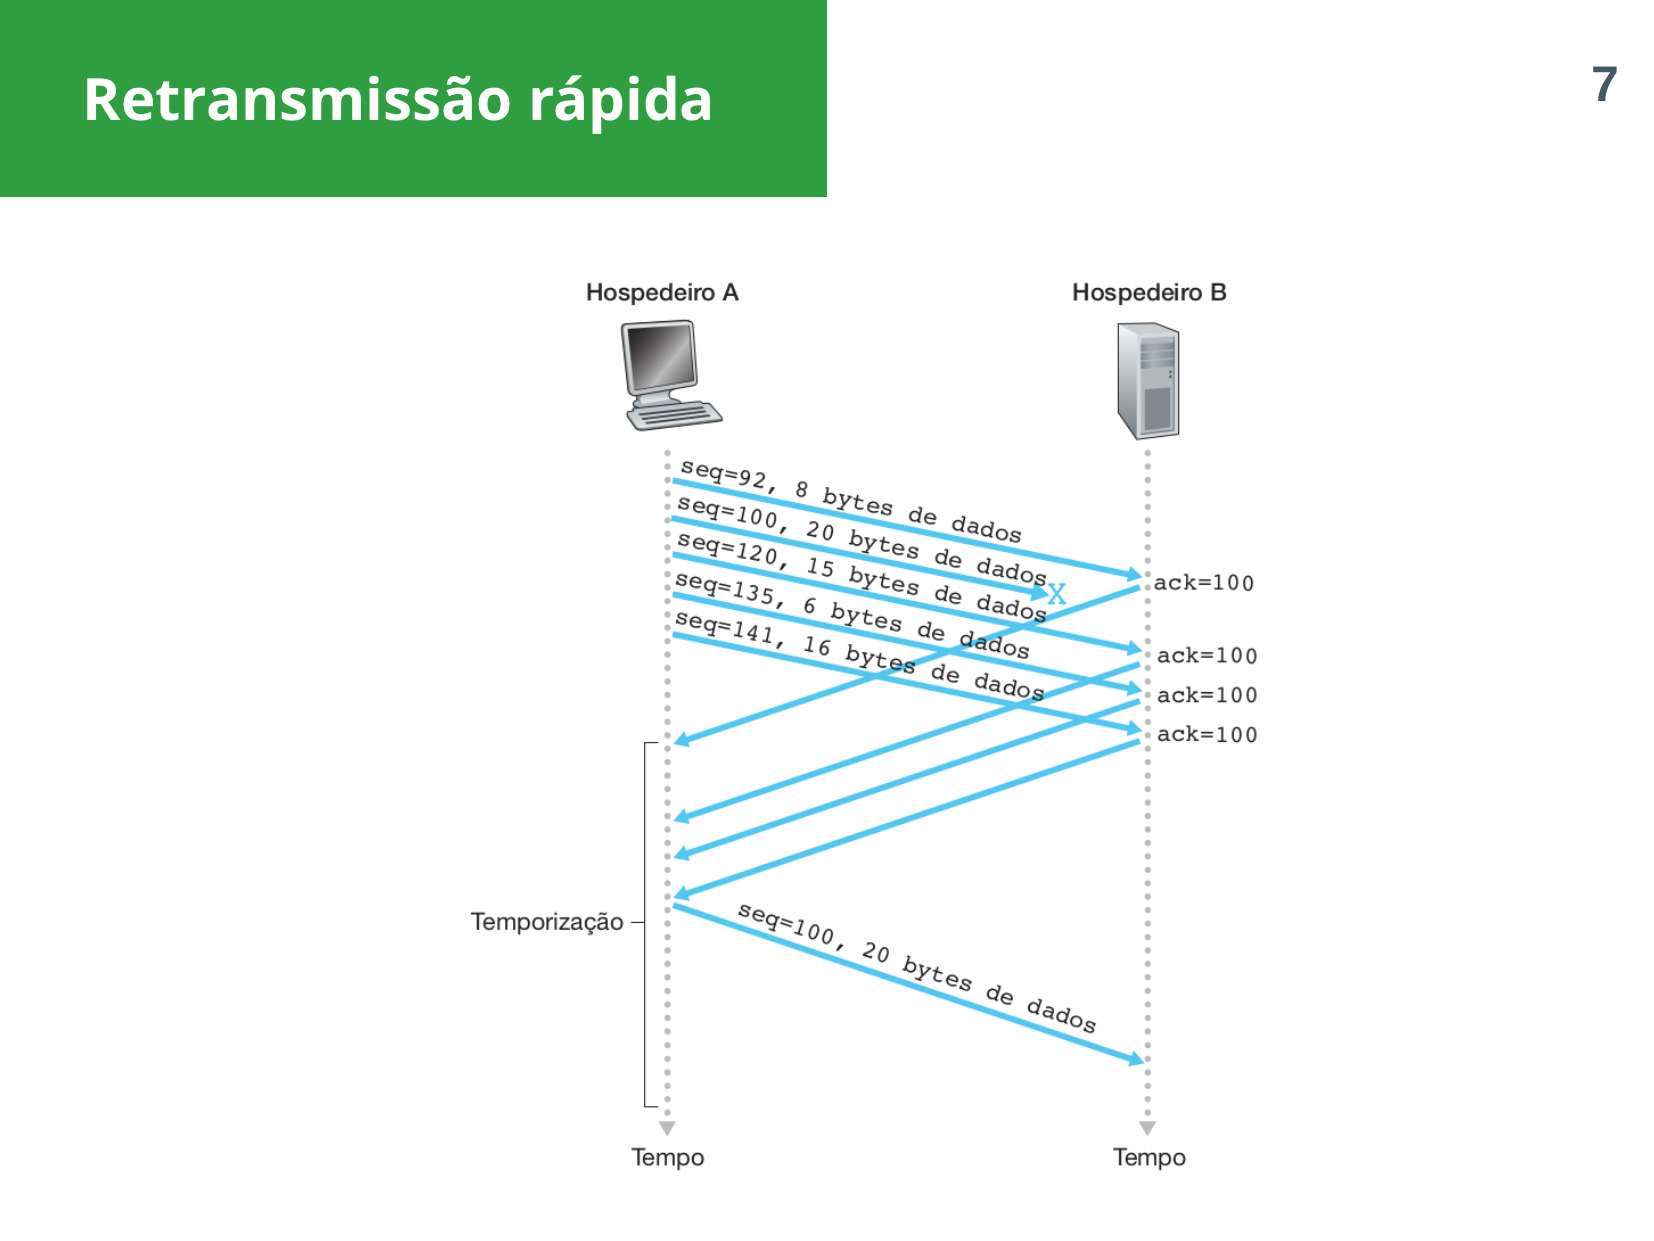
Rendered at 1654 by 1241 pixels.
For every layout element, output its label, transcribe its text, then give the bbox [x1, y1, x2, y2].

title Retransmissão rápida [82, 0, 1152, 202]
picture [413, 255, 1300, 1211]
